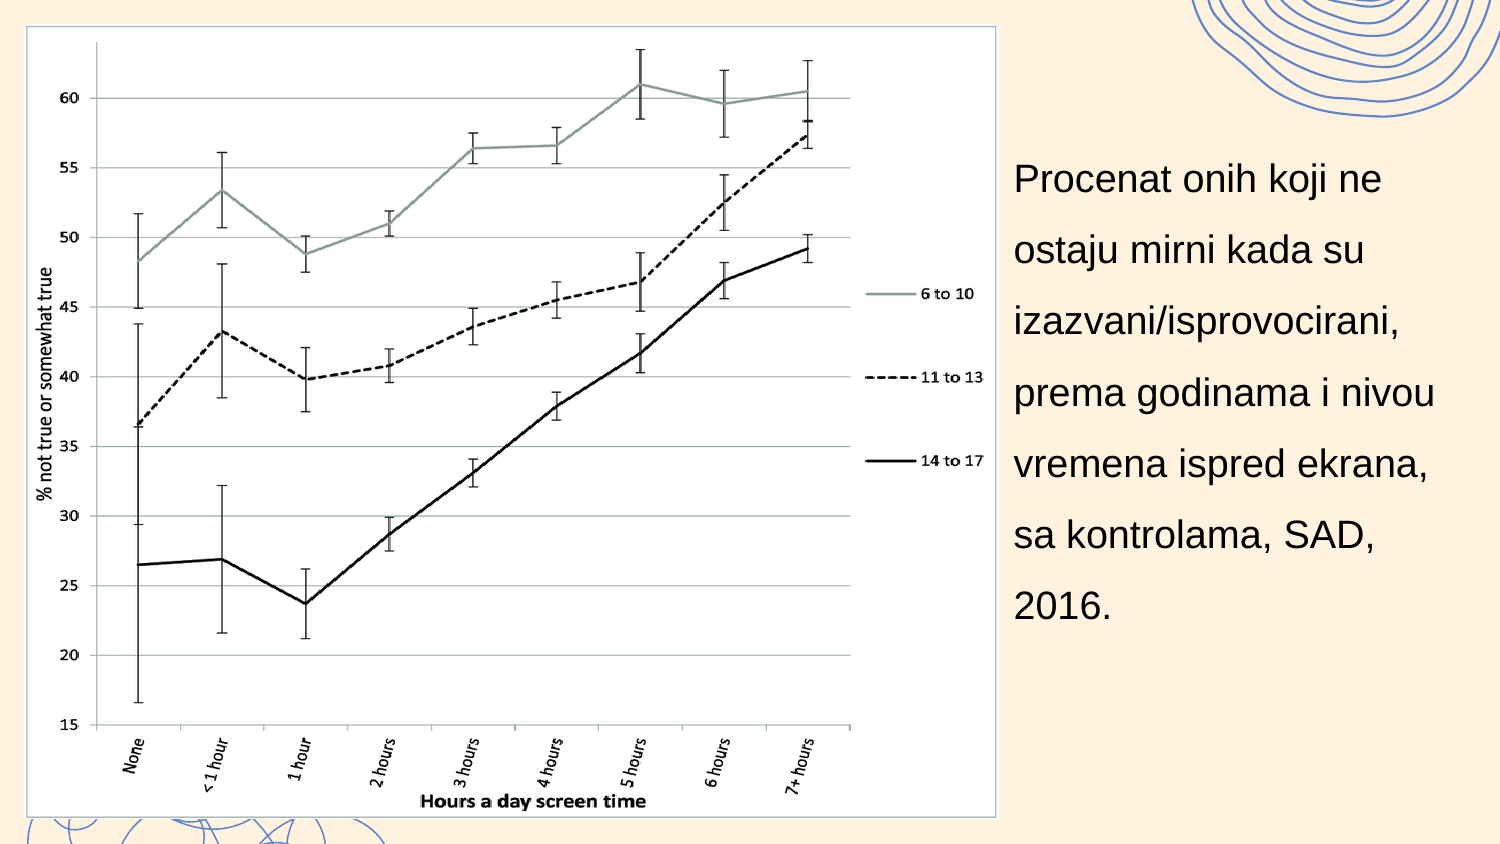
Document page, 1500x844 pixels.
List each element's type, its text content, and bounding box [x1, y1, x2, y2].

text_box Procenat onih koji ne ostaju mirni kada su izazvani/isprovocirani, prema godinama i nivou vremena ispred ekrana, sa kontrolama, SAD, 2016. [999, 114, 1464, 763]
picture [24, 24, 999, 819]
